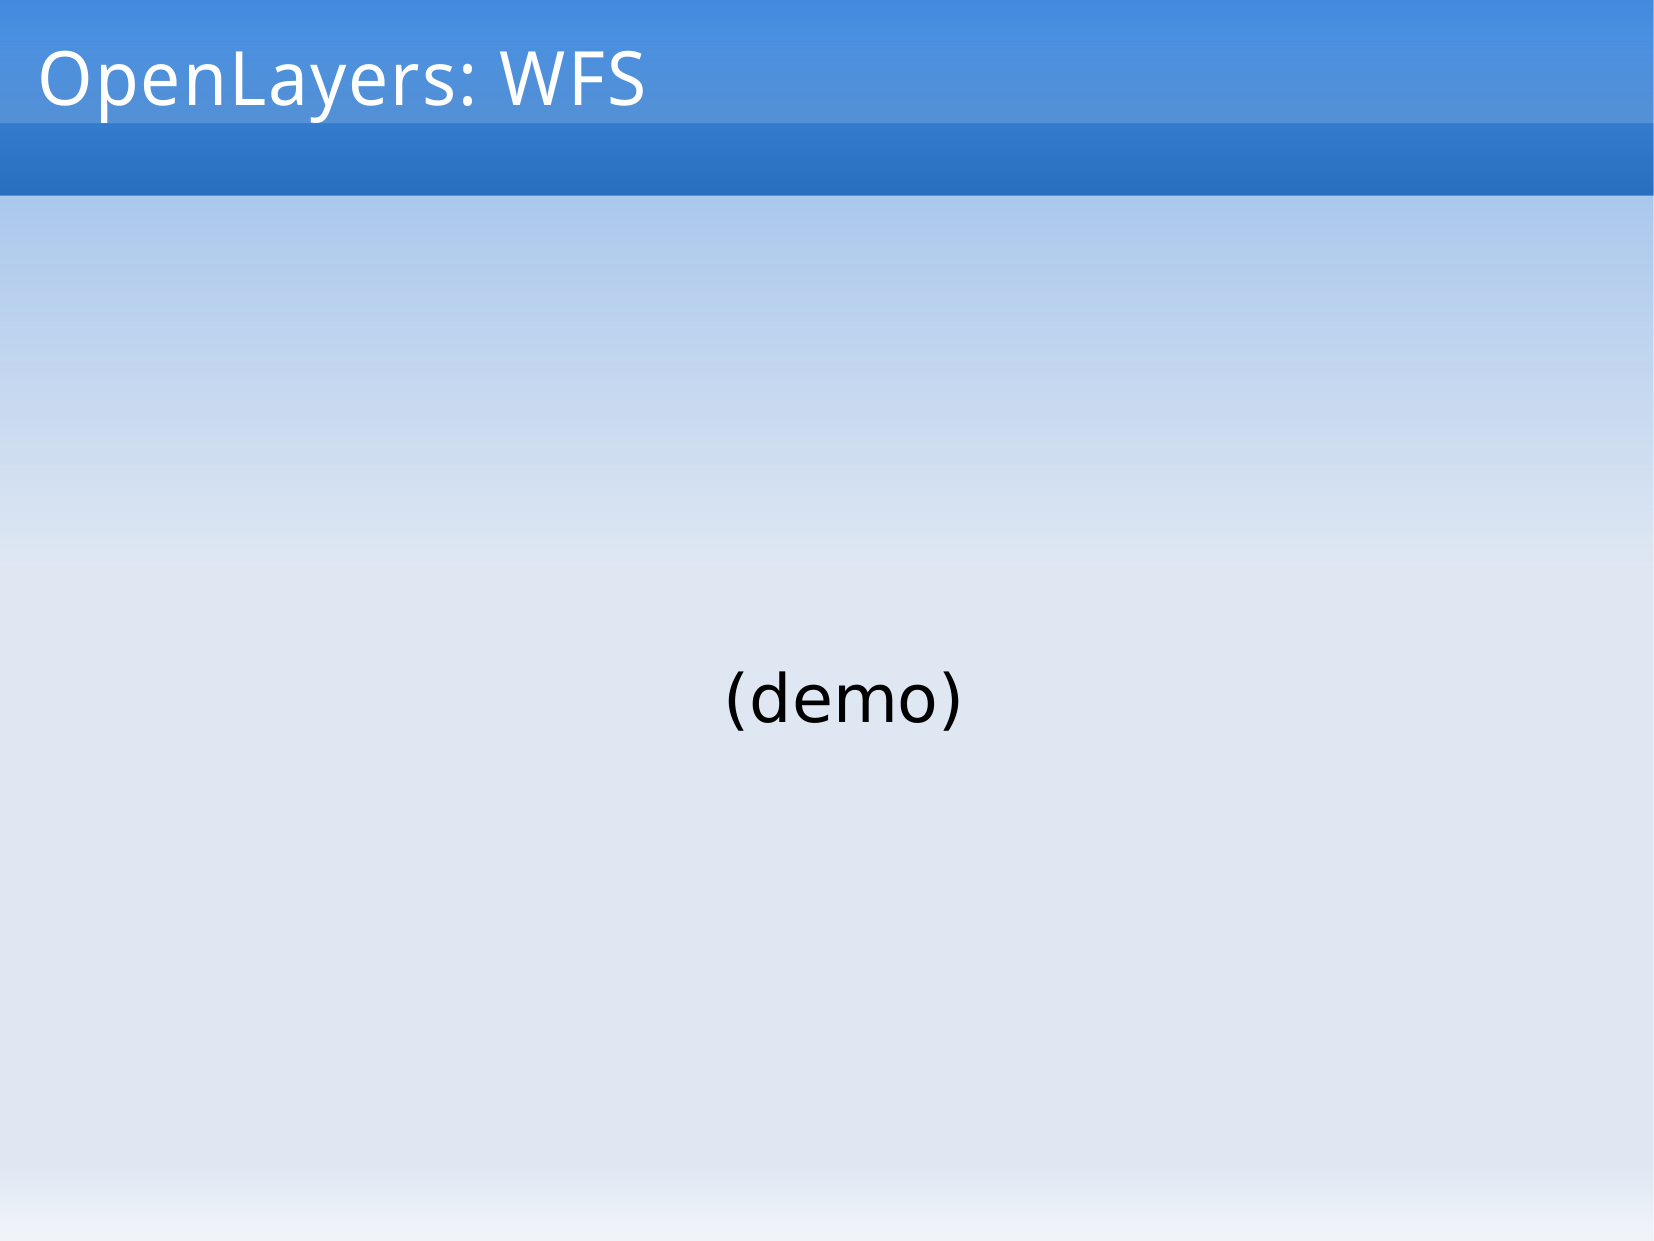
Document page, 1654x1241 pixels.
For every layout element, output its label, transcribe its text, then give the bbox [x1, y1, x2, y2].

subtitle (demo) [82, 290, 1571, 1109]
picture [0, 0, 1654, 1241]
title OpenLayers: WFS [37, 2, 1463, 151]
